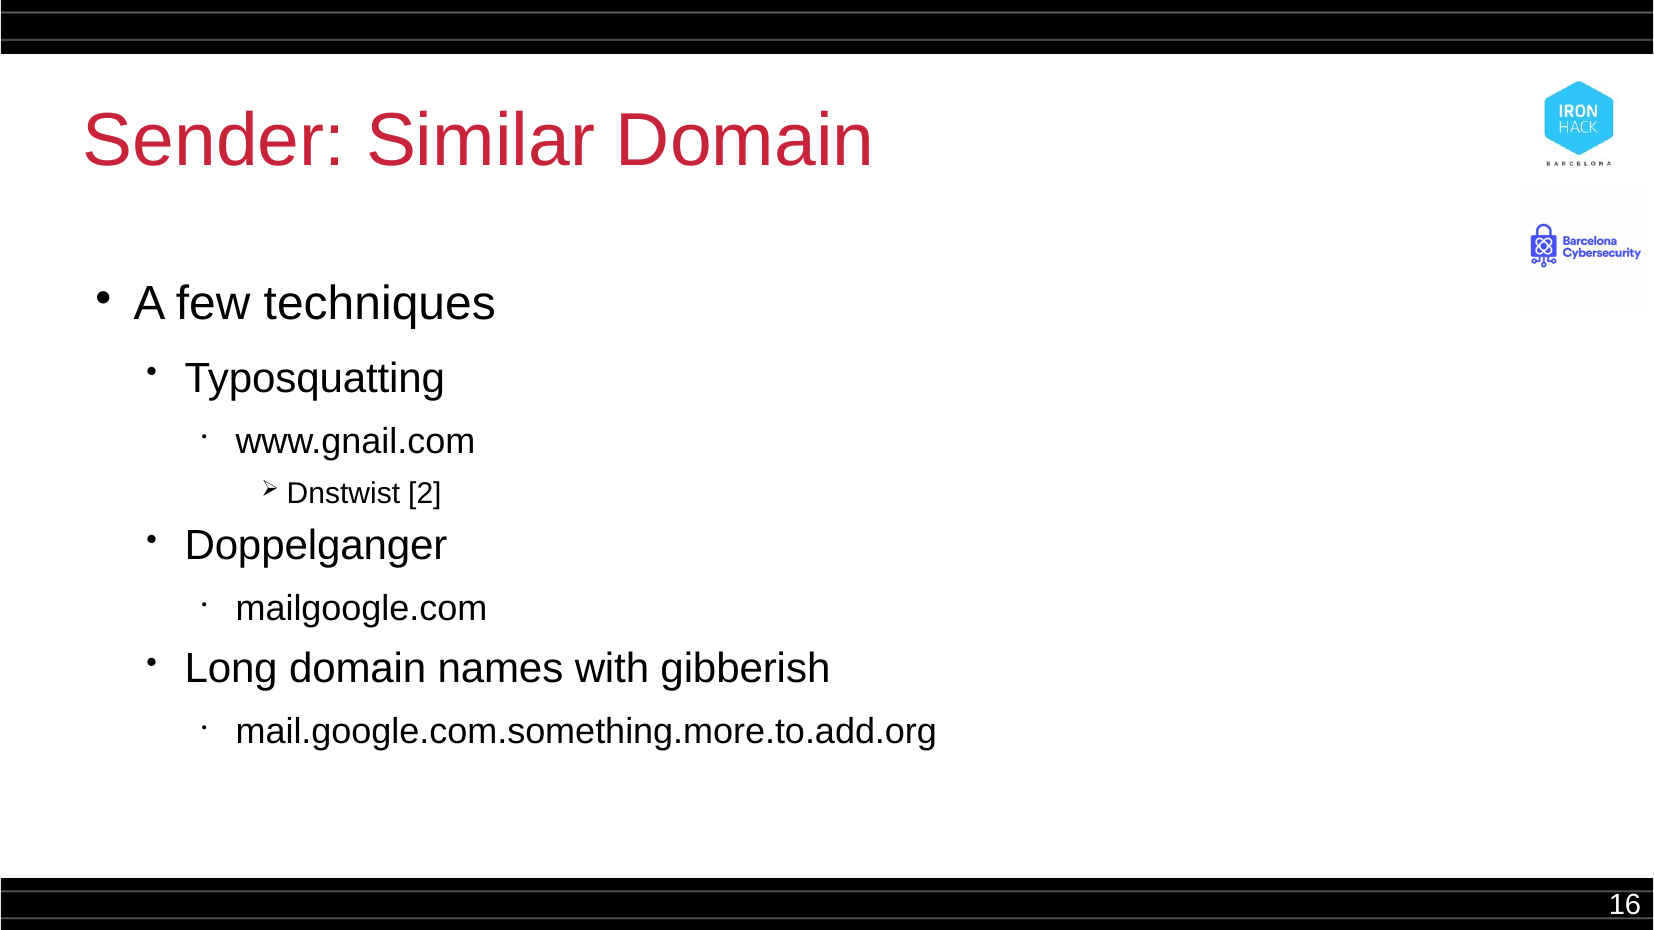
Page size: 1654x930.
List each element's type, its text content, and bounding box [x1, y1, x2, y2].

text_box A few techniques Typosquatting www.gnail.com Dnstwist [2] Doppelganger mailgoogle.com Long domain names with gibberish mail.google.com.something.more.to.add.org [82, 271, 1571, 757]
picture [0, 878, 1654, 930]
picture [1514, 67, 1650, 315]
picture [0, 0, 1654, 54]
text_box Sender: Similar Domain [82, 57, 1571, 213]
